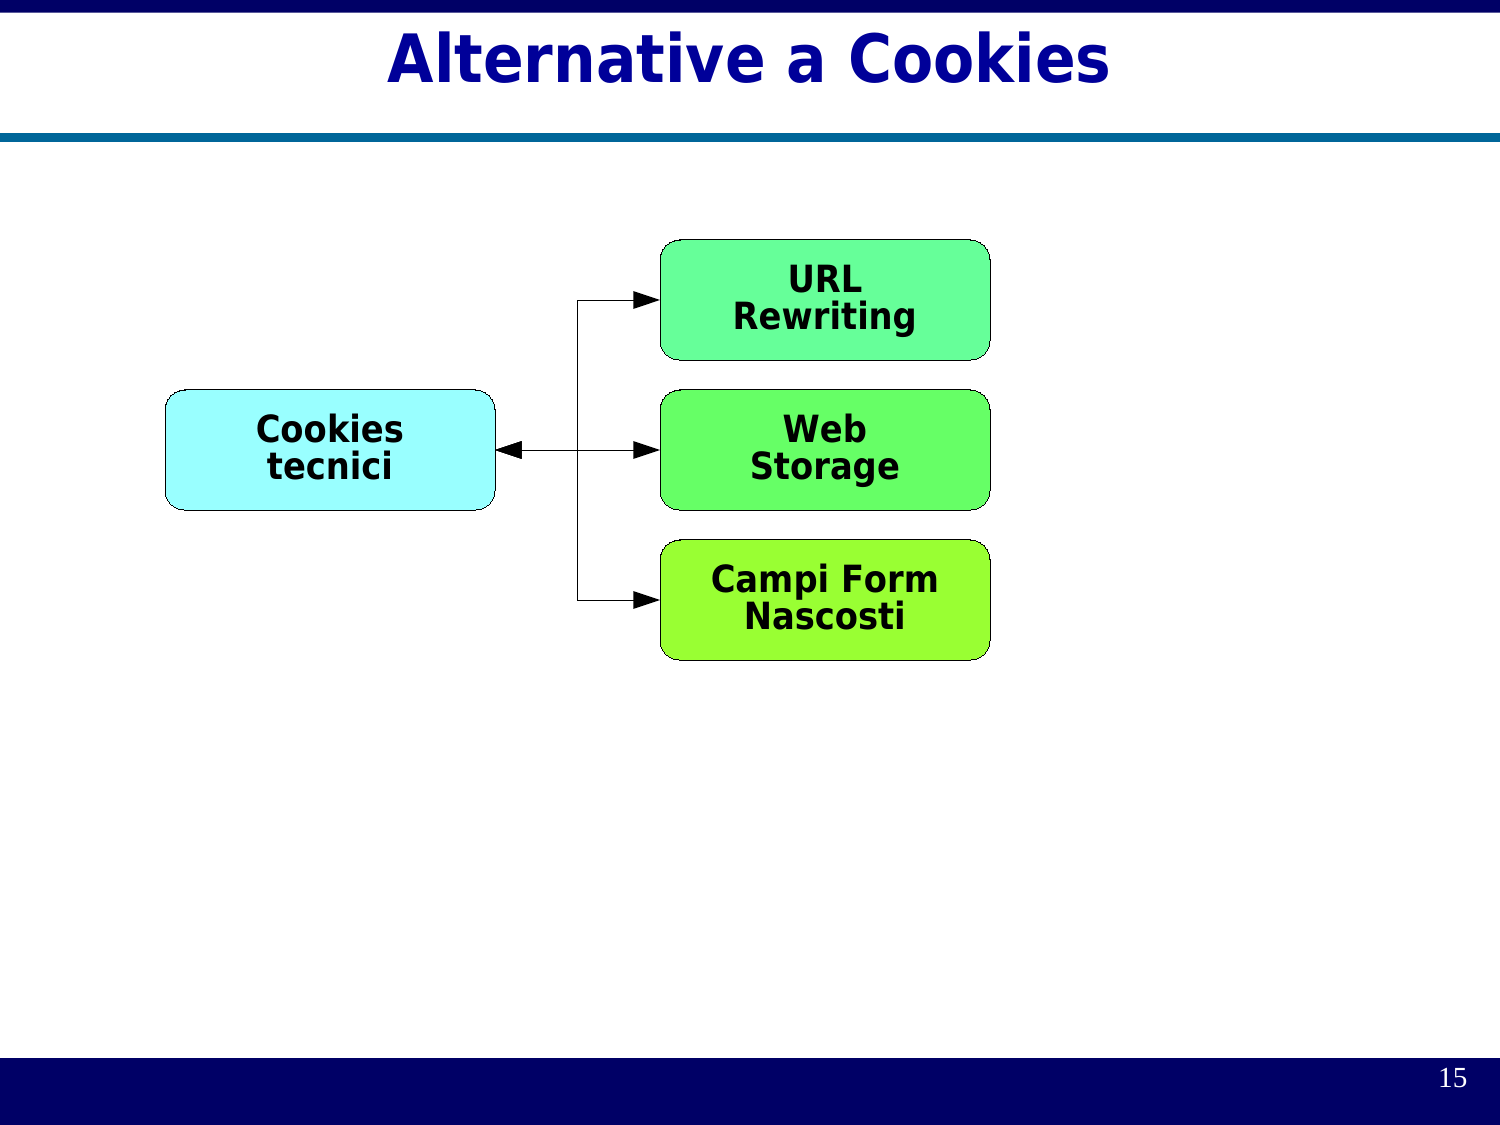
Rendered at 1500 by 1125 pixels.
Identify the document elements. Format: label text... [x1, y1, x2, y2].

title Alternative a Cookies [30, 0, 1471, 126]
text_box Campi Form Nascosti [660, 539, 991, 661]
text_box Web Storage [660, 389, 991, 511]
text_box Cookies tecnici [165, 389, 496, 511]
text_box URL Rewriting [660, 239, 991, 361]
